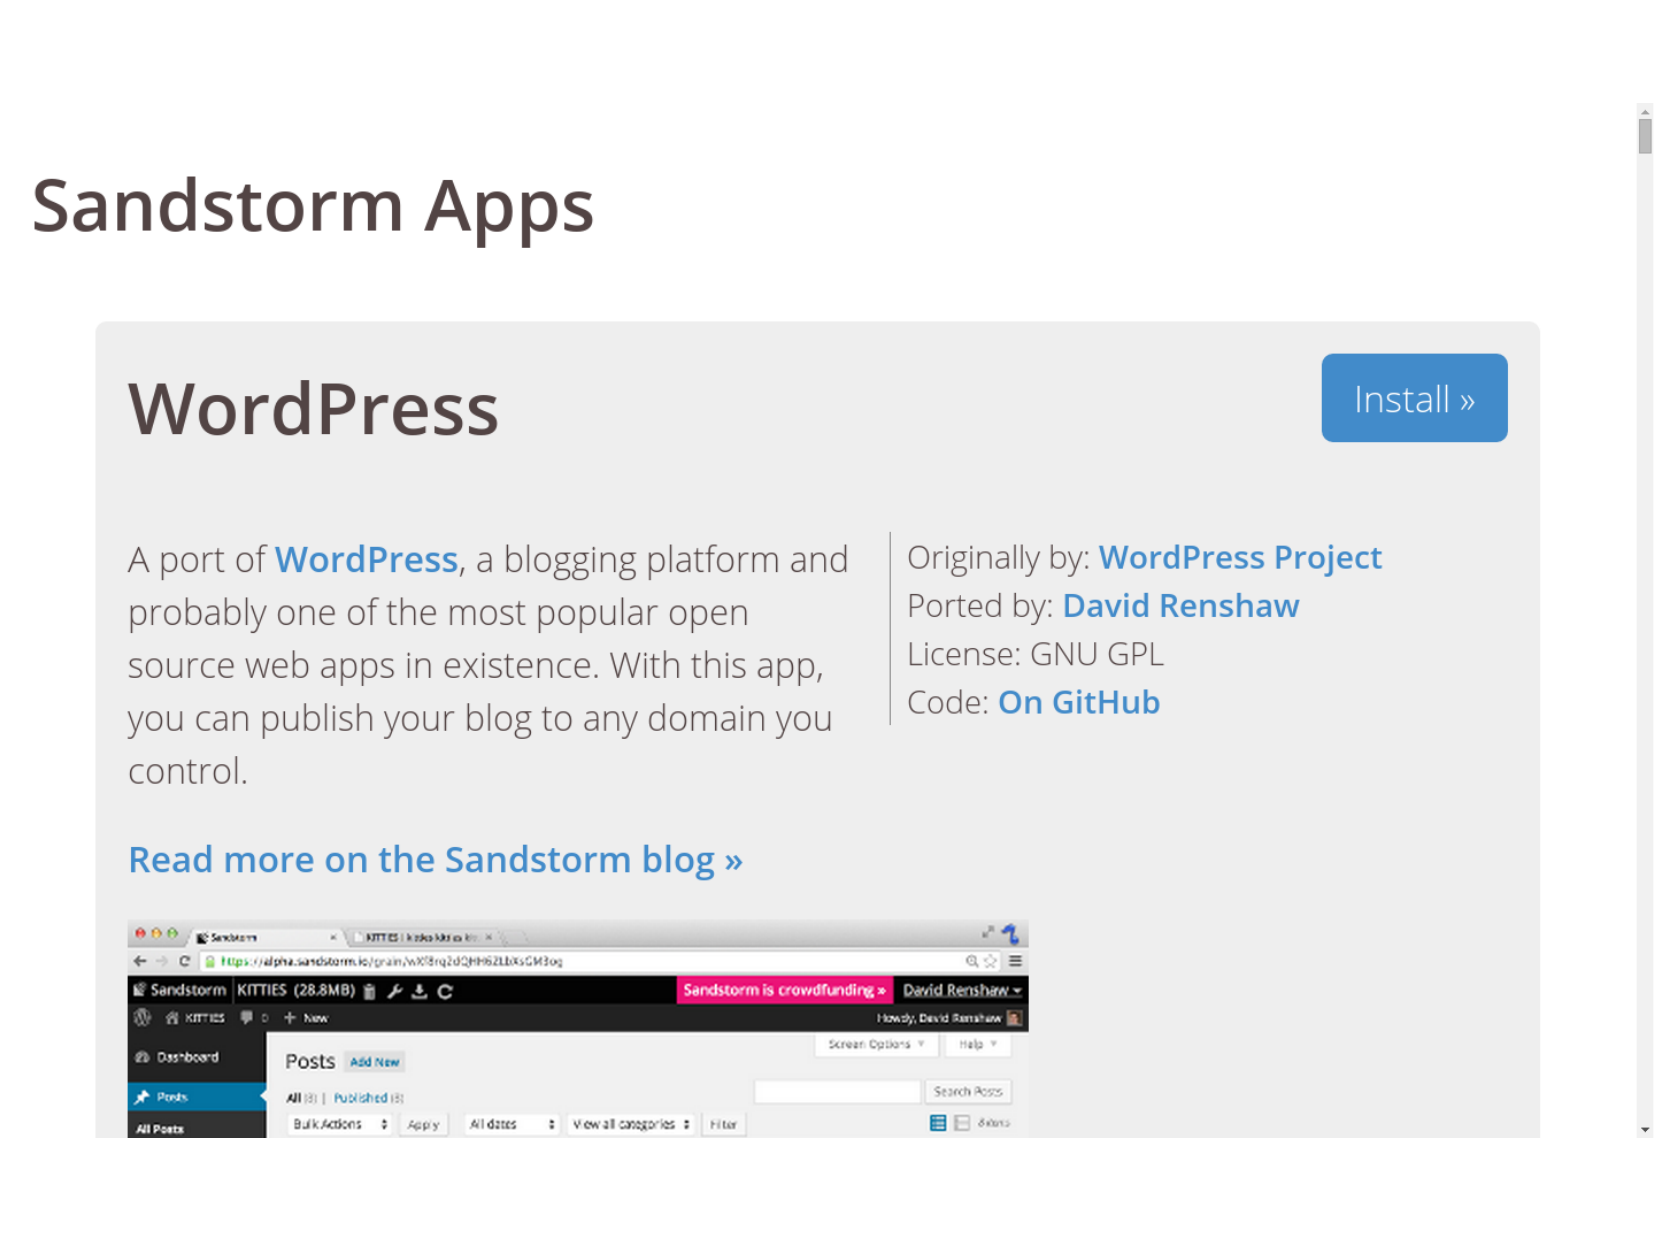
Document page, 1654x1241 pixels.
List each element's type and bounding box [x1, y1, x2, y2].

picture [0, 103, 1654, 1138]
